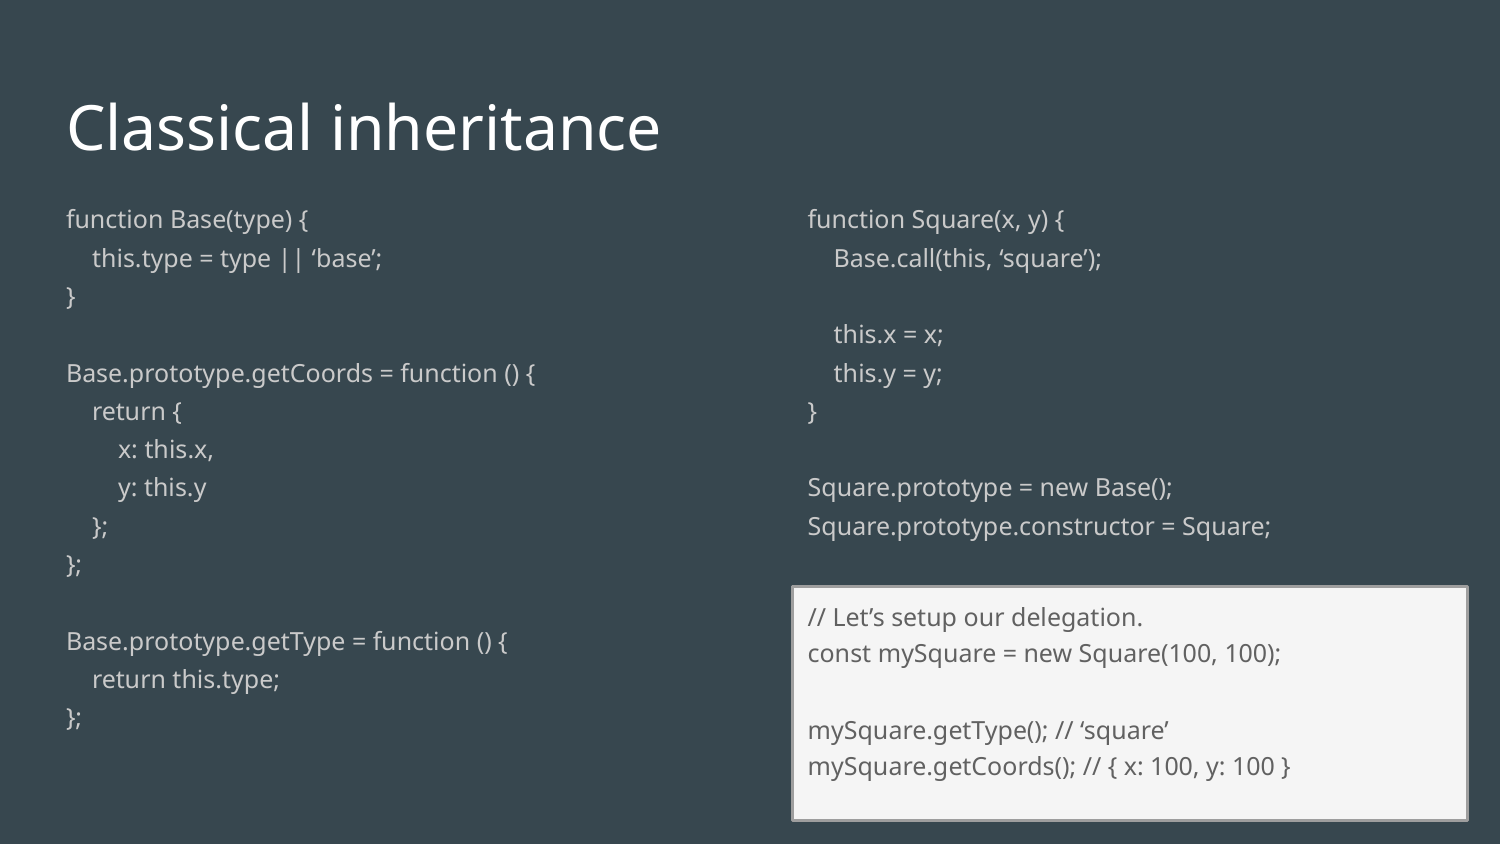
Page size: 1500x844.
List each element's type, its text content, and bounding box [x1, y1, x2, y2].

text_box // Let’s setup our delegation. const mySquare = new Square(100, 100); mySquare.getType(); // ‘square’ mySquare.getCoords(); // { x: 100, y: 100 } [792, 586, 1468, 821]
title Classical inheritance [51, 72, 1449, 167]
list function Base(type) { this.type = type || ‘base’; } Base.prototype.getCoords = function () { return { x: this.x, y: this.y }; }; Base.prototype.getType = function () { return this.type; }; [51, 189, 708, 750]
list function Square(x, y) { Base.call(this, ‘square’); this.x = x; this.y = y; } Square.prototype = new Base(); Square.prototype.constructor = Square; [792, 189, 1475, 572]
